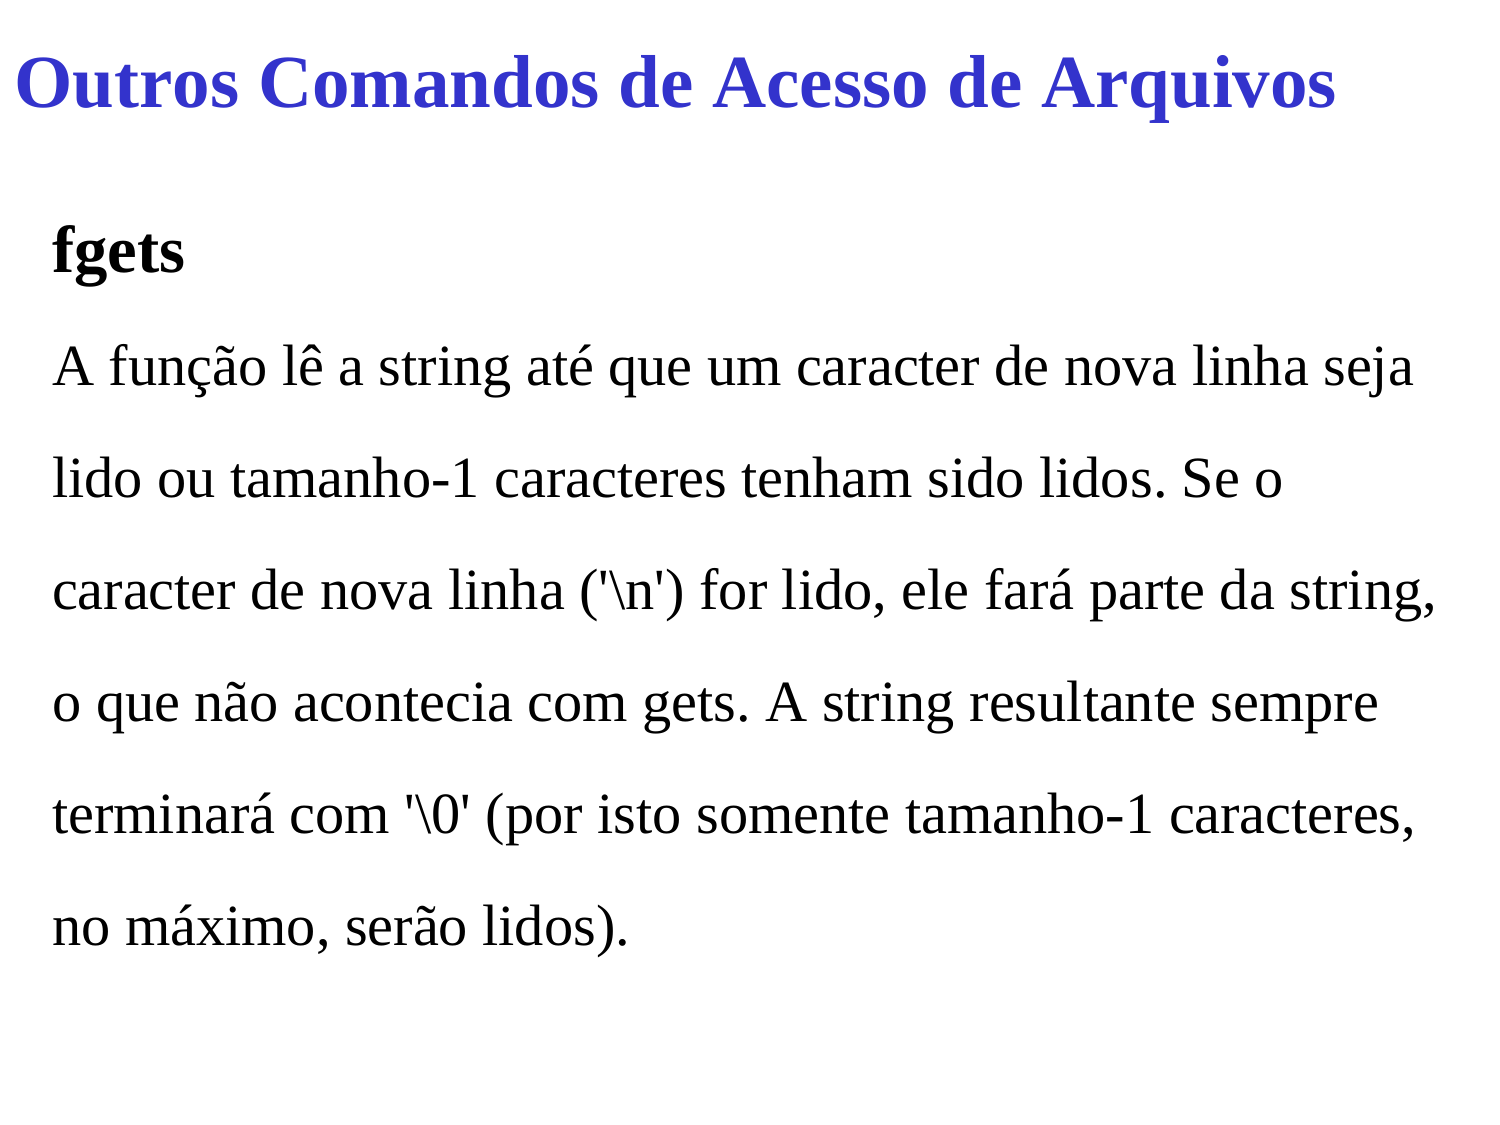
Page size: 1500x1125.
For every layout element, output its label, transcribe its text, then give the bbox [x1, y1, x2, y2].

text_box fgets A função lê a string até que um caracter de nova linha seja lido ou tamanho-1 caracteres tenham sido lidos. Se o caracter de nova linha ('\n') for lido, ele fará parte da string, o que não acontecia com gets. A string resultante sempre terminará com '\0' (por isto somente tamanho-1 caracteres, no máximo, serão lidos). [37, 149, 1468, 966]
text_box Outros Comandos de Acesso de Arquivos [0, 24, 1354, 131]
